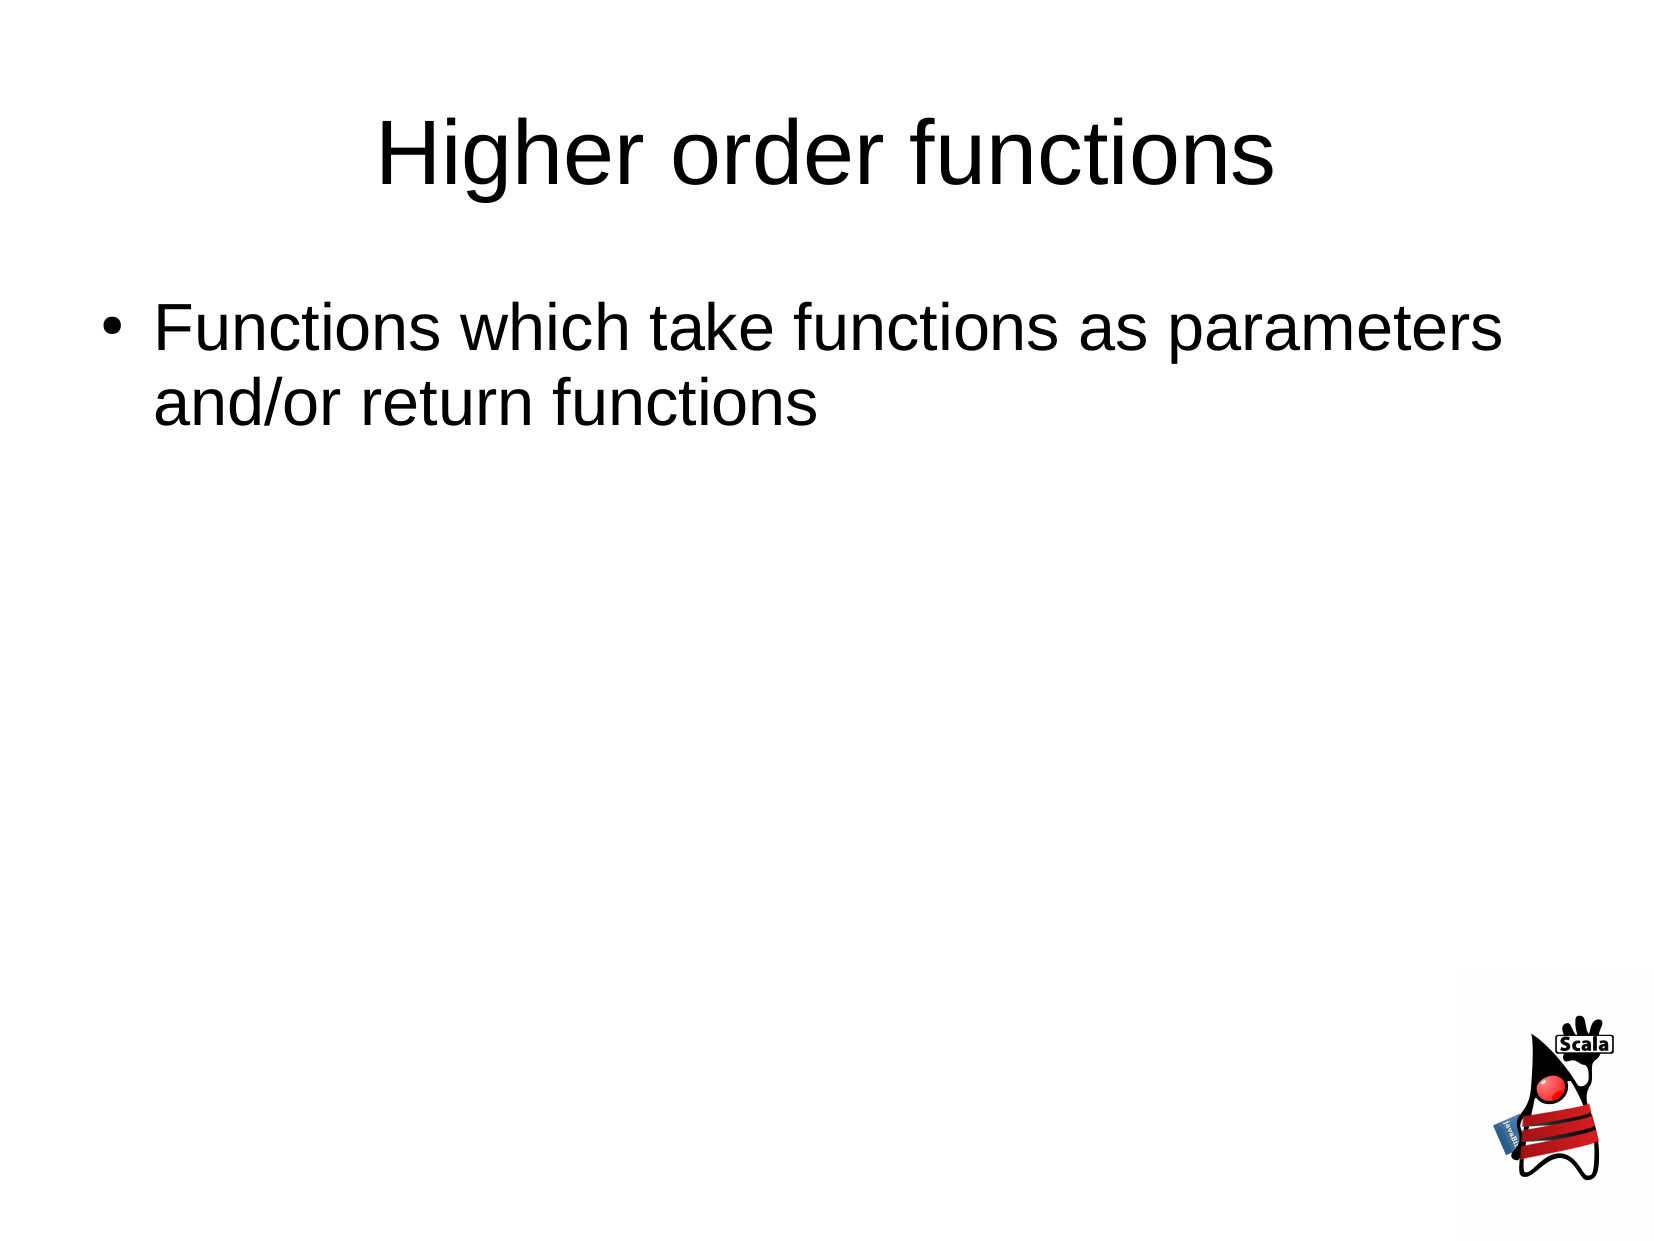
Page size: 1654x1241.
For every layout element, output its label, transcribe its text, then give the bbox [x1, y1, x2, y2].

list Functions which take functions as parameters and/or return functions [82, 290, 1571, 1109]
picture [1462, 969, 1654, 1241]
title Higher order functions [82, 56, 1571, 250]
